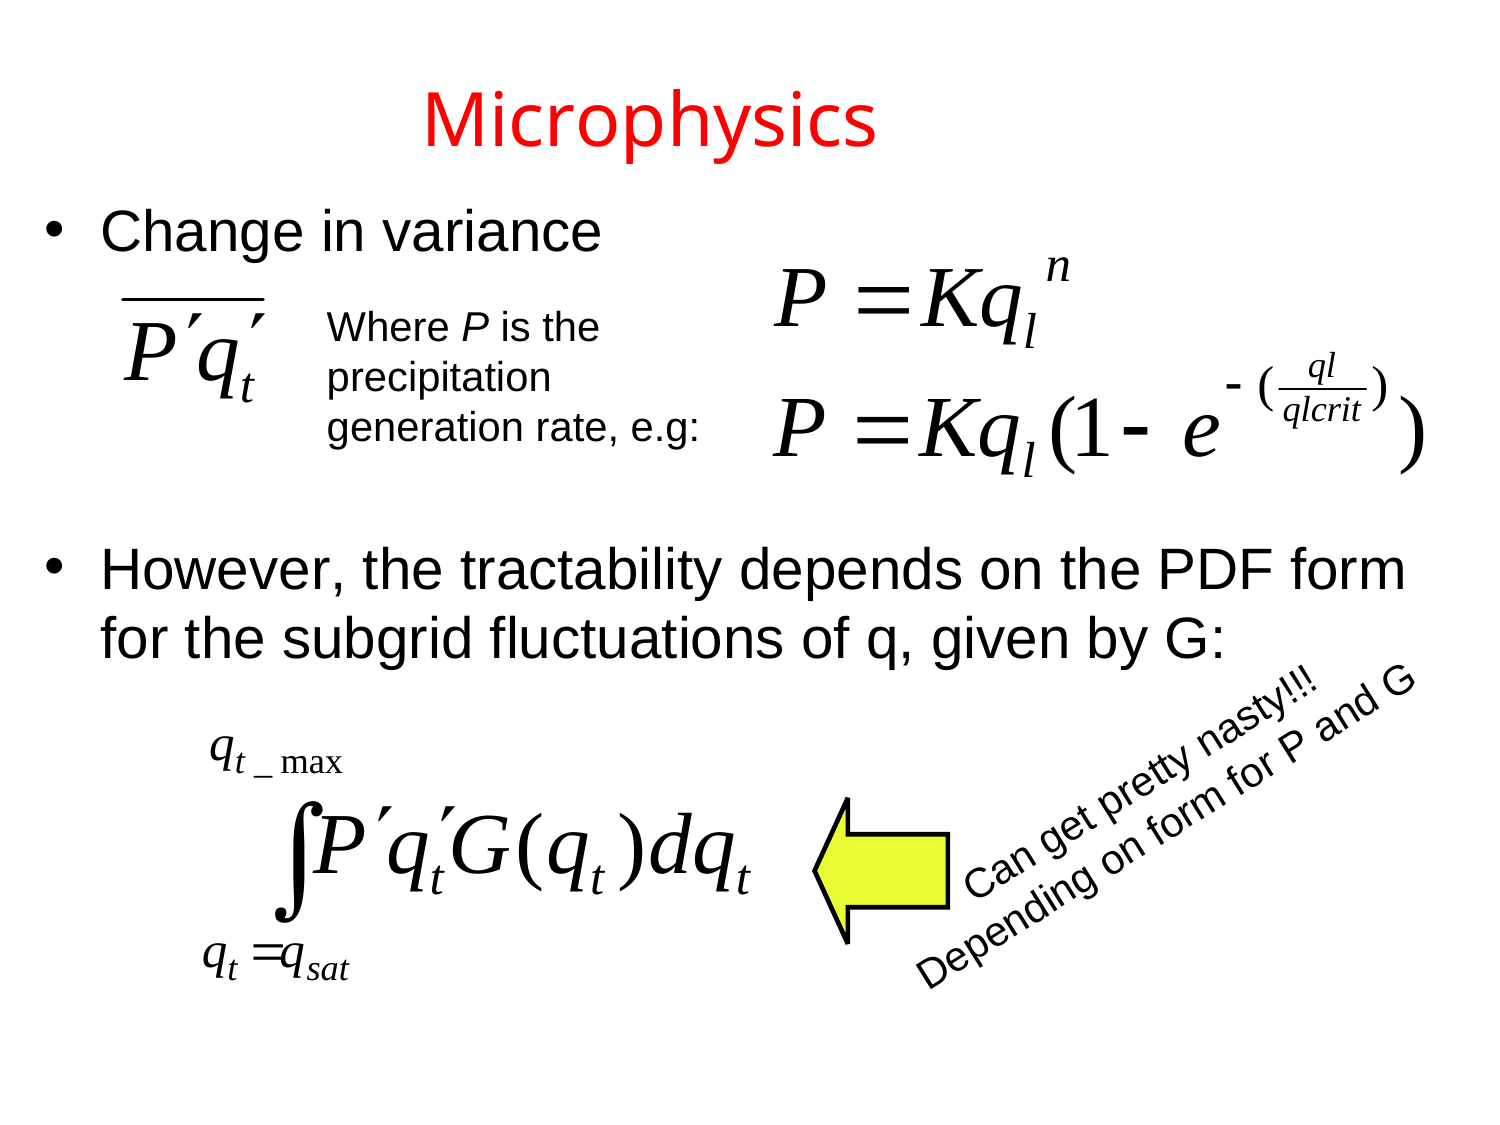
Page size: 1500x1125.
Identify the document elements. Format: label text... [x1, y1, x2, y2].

title Microphysics [50, 48, 1251, 185]
text_box Where P is the precipitation generation rate, e.g: [311, 292, 748, 458]
list Change in variance However, the tractability depends on the PDF form for the subgrid fluctuations of q, given by G: [29, 185, 1443, 1000]
text_box Can get pretty nasty!!! Depending on form for P and G [862, 591, 1442, 1013]
text_box [814, 797, 948, 944]
chart [757, 224, 1443, 500]
chart [108, 279, 284, 424]
chart [188, 706, 771, 997]
